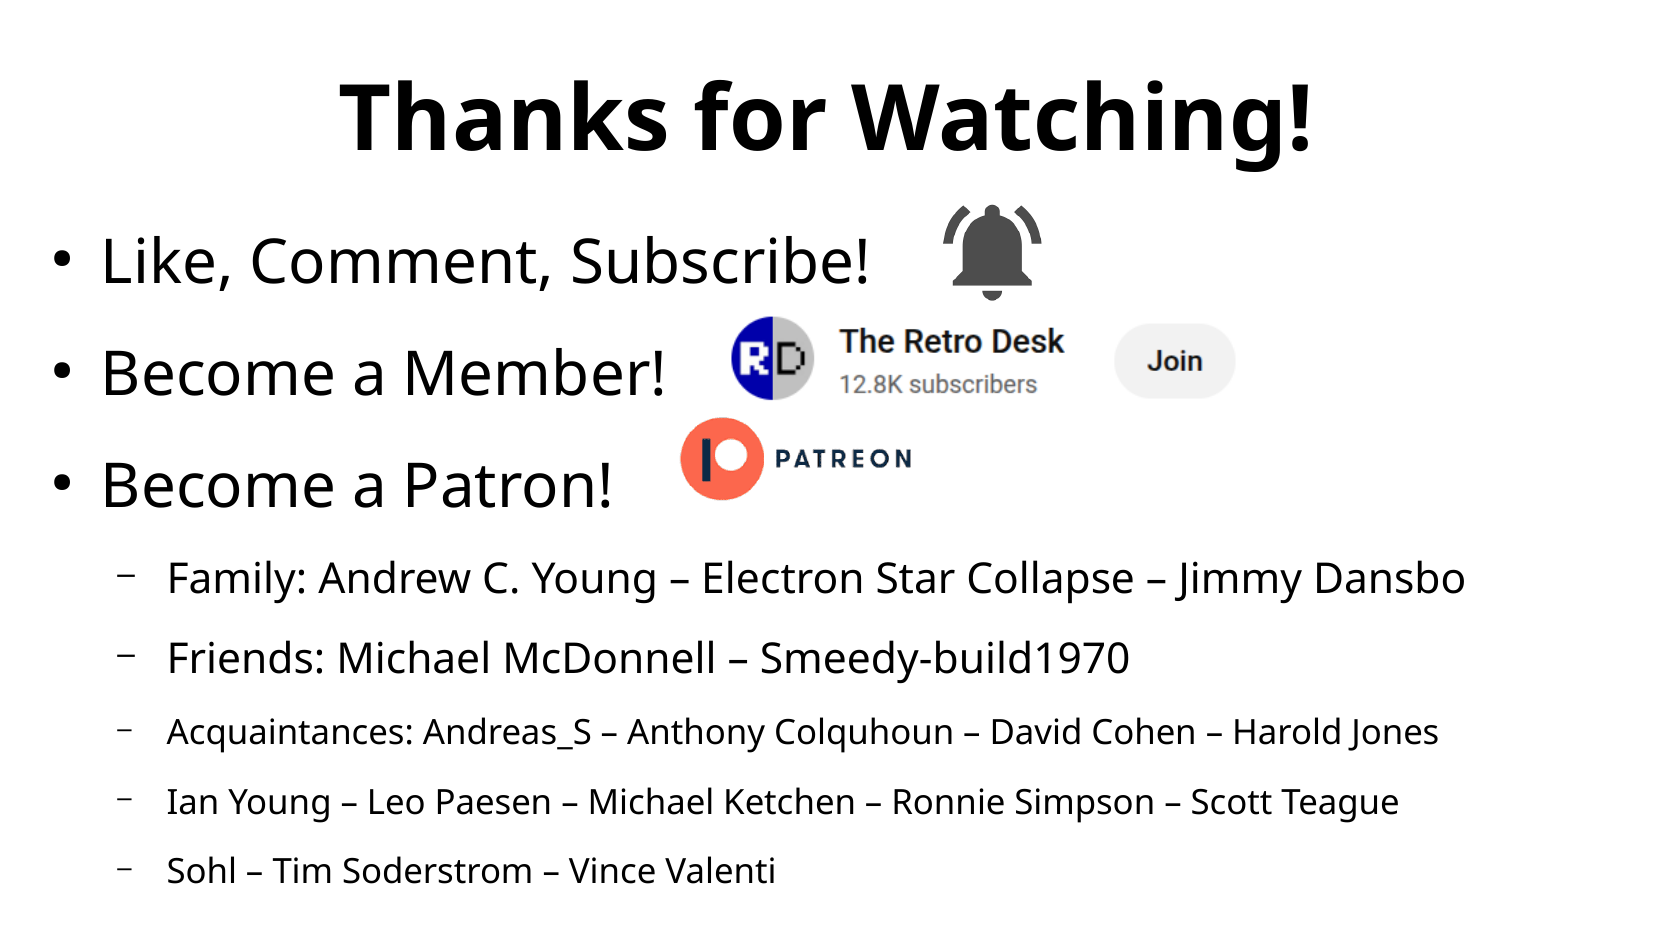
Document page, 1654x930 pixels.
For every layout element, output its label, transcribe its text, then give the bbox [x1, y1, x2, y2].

picture [666, 192, 1244, 513]
list Like, Comment, Subscribe! Become a Member! Become a Patron! Family: Andrew C. Young – Electron Star Collapse – Jimmy Dansbo Friends: Michael McDonnell – Smeedy-build1970 Acquaintances: Andreas_S – Anthony Colquhoun – David Cohen – Harold Jones Ian Young – Leo Paesen – Michael Ketchen – Ronnie Simpson – Scott Teague Sohl – Tim Soderstrom – Vince Valenti [34, 217, 1620, 902]
title Thanks for Watching! [82, 37, 1571, 193]
